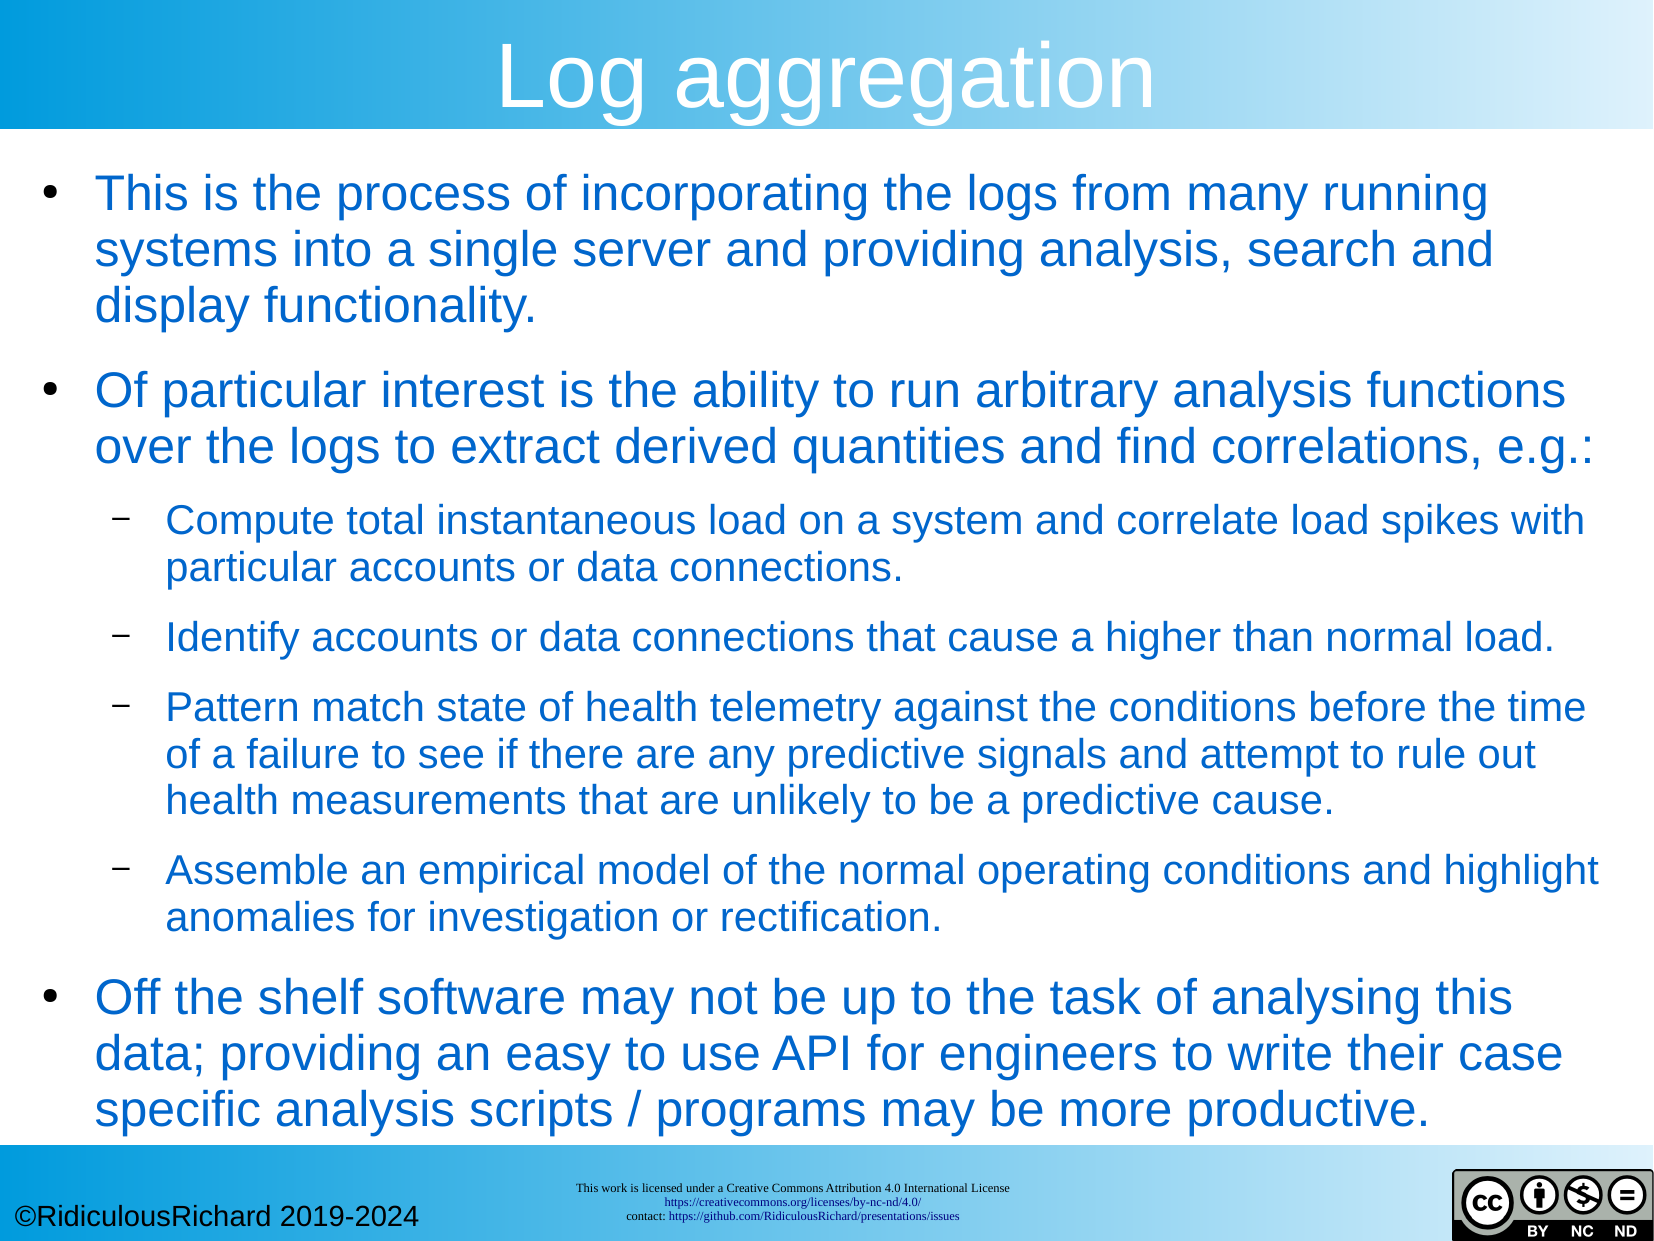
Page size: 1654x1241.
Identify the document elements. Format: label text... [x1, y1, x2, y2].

picture [138, 1146, 142, 1241]
title Log aggregation [82, 23, 1571, 129]
list This is the process of incorporating the logs from many running systems into a single server and providing analysis, search and display functionality. Of particular interest is the ability to run arbitrary analysis functions over the logs to extract derived quantities and find correlations, e.g.: Compute total instantaneous load on a system and correlate load spikes with particular accounts or data connections. Identify accounts or data connections that cause a higher than normal load. Pattern match state of health telemetry against the conditions before the time of a failure to see if there are any predictive signals and attempt to rule out health measurements that are unlikely to be a predictive cause. Assemble an empirical model of the normal operating conditions and highlight anomalies for investigation or rectification. Off the shelf software may not be up to the task of analysing this data; providing an easy to use API for engineers to write their case specific analysis scripts / programs may be more productive. [23, 165, 1630, 1123]
picture [1452, 1169, 1654, 1241]
